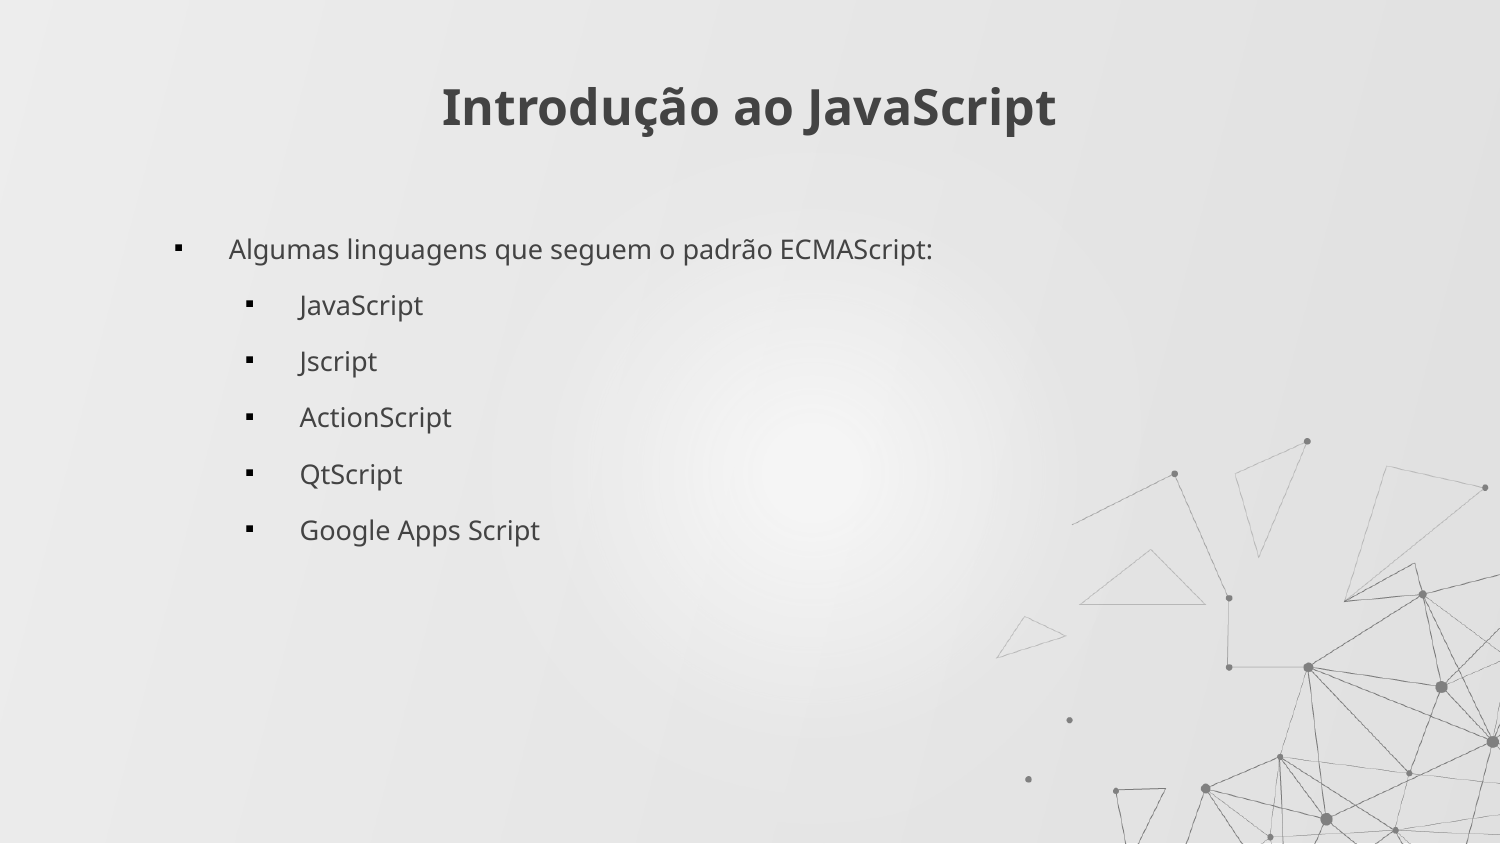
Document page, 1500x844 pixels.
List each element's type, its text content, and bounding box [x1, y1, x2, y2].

list Algumas linguagens que seguem o padrão ECMAScript: JavaScript Jscript ActionScript QtScript Google Apps Script [142, 216, 1278, 455]
title Introdução ao JavaScript [60, 60, 1441, 216]
picture [0, 0, 1500, 844]
